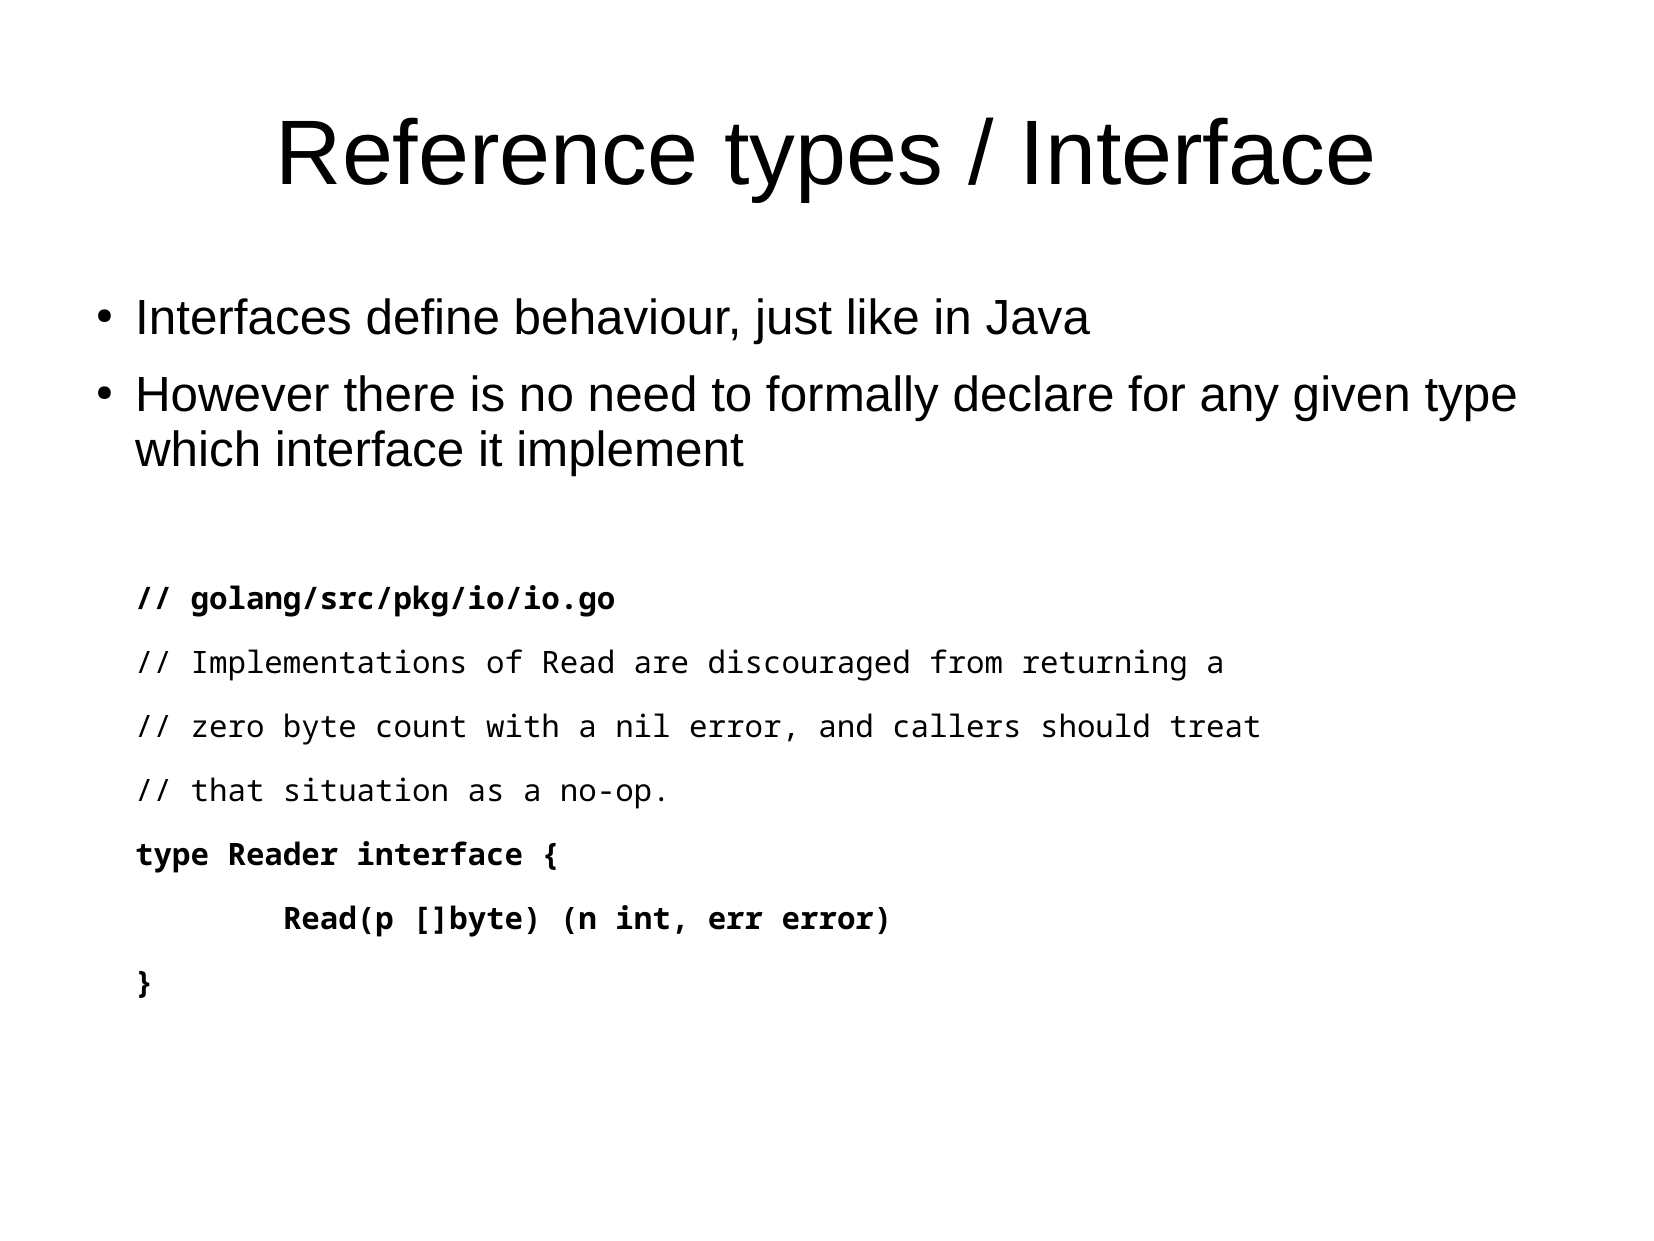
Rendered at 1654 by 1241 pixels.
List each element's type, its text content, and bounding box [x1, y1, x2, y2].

title Reference types / Interface [82, 49, 1571, 257]
list Interfaces define behaviour, just like in Java However there is no need to formally declare for any given type which interface it implement // golang/src/pkg/io/io.go // Implementations of Read are discouraged from returning a // zero byte count with a nil error, and callers should treat // that situation as a no-op. type Reader interface { Read(p []byte) (n int, err error) } [82, 290, 1571, 1010]
